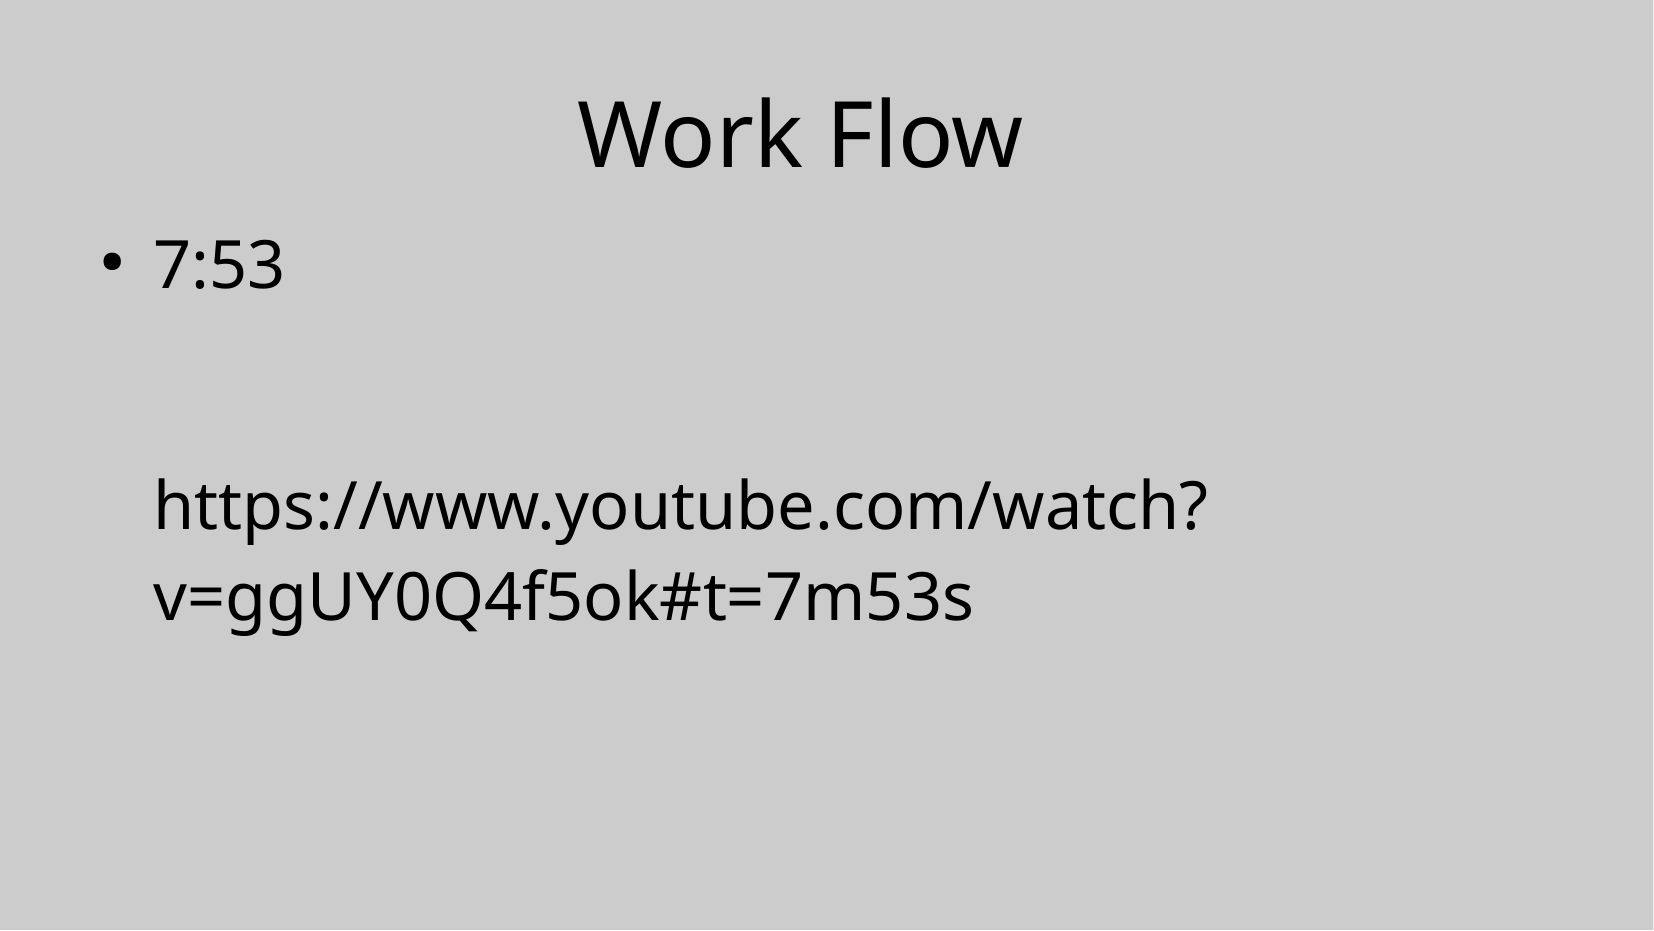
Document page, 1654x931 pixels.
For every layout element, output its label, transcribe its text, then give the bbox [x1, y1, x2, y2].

title Work Flow [56, 54, 1546, 211]
list 7:53 https://www.youtube.com/watch?v=ggUY0Q4f5ok#t=7m53s [82, 217, 1571, 758]
